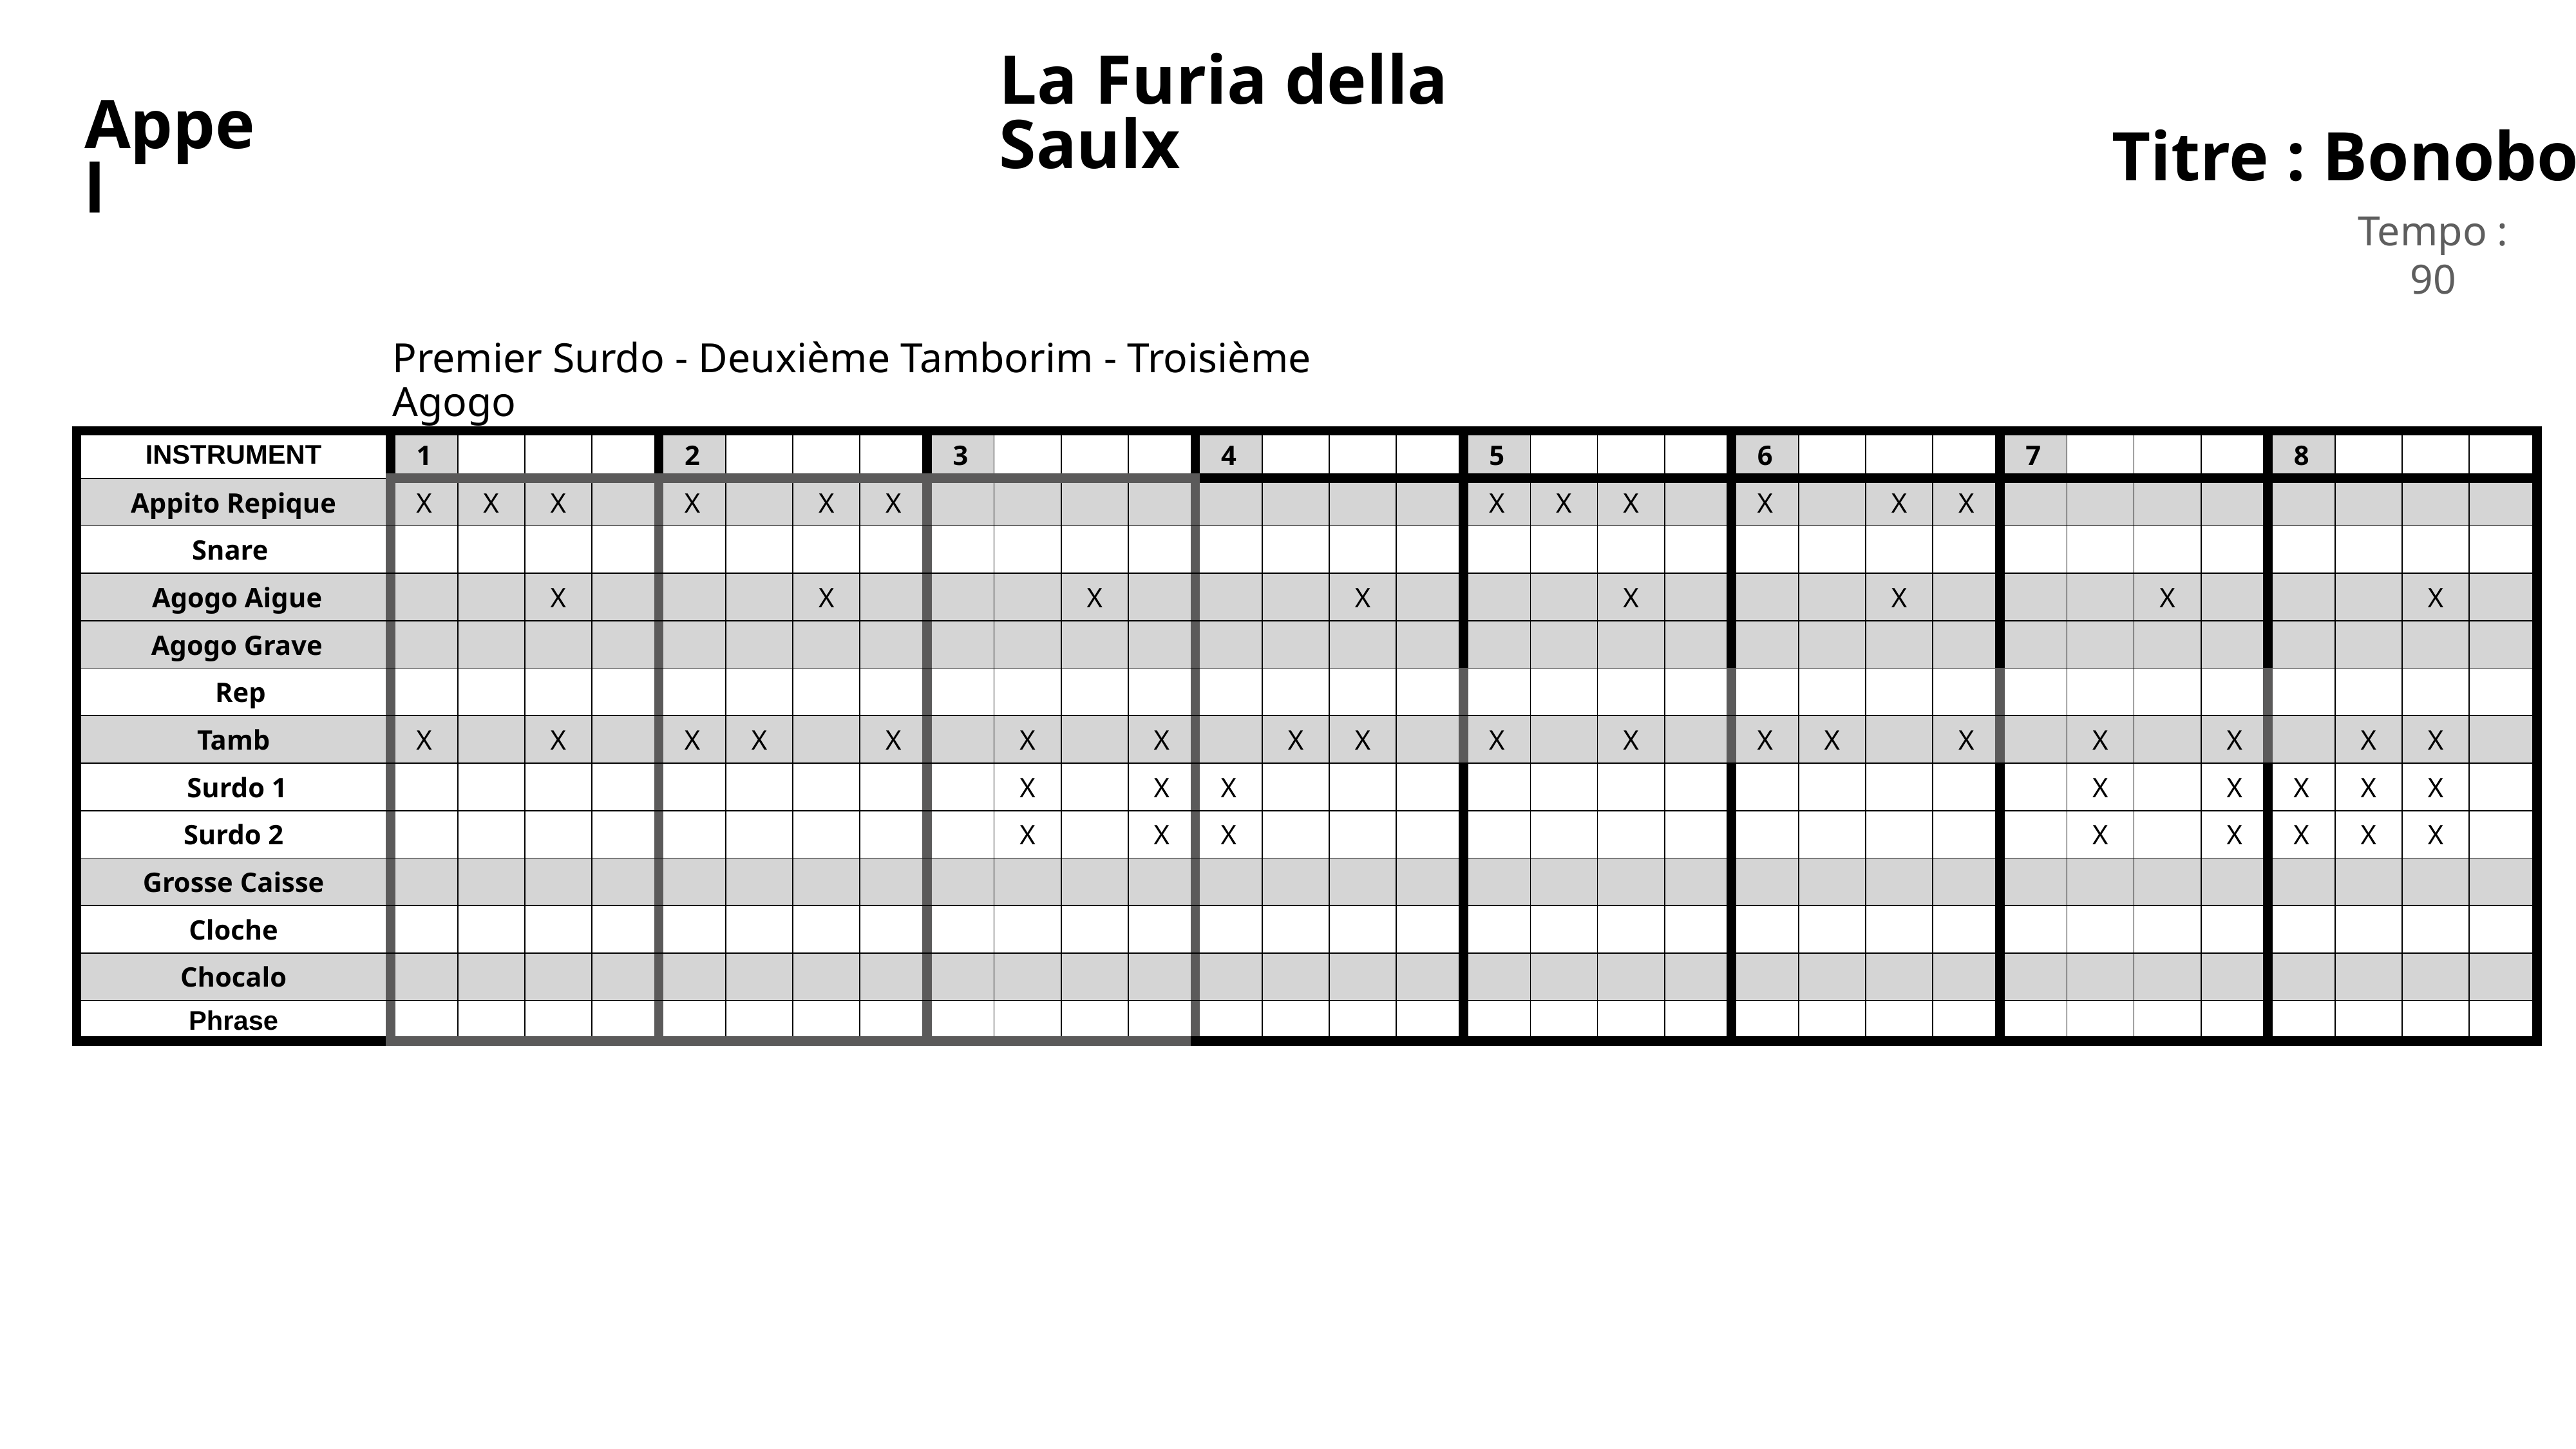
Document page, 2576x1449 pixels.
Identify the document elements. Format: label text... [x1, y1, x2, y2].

table_cell [592, 621, 654, 668]
table_cell X [2403, 716, 2468, 762]
table_cell X [860, 716, 922, 762]
table_cell [1933, 858, 1995, 905]
table_cell [1665, 574, 1727, 620]
table_cell [1129, 574, 1191, 620]
table_cell [1933, 668, 1995, 715]
table_cell [1736, 668, 1798, 715]
table_cell [994, 574, 1061, 620]
table_cell [1531, 764, 1597, 810]
table_cell X [2067, 716, 2134, 762]
table_cell [2067, 526, 2134, 573]
table_cell [1468, 574, 1530, 620]
table_cell [2005, 764, 2067, 810]
table_cell Rep [81, 668, 386, 715]
table_cell [1598, 1001, 1664, 1036]
table_cell [2470, 954, 2532, 1000]
table_cell [592, 1001, 654, 1036]
table_cell [1866, 668, 1932, 715]
table_cell [1263, 621, 1329, 668]
table_cell [1062, 526, 1128, 573]
table_cell [2273, 621, 2334, 668]
table_cell Grosse Caisse [81, 858, 386, 905]
table_cell [860, 906, 922, 952]
table_cell [1397, 574, 1459, 620]
table_cell [2202, 858, 2263, 905]
table_cell [1397, 668, 1459, 715]
table_cell [2273, 1001, 2334, 1036]
table_cell [459, 621, 524, 668]
table_header [1397, 435, 1459, 473]
table_cell [2134, 483, 2201, 526]
table_cell [932, 716, 994, 762]
table_cell [1736, 764, 1798, 810]
table_cell [1665, 621, 1727, 668]
table_cell X [1129, 716, 1191, 762]
table_cell [1263, 668, 1329, 715]
table_cell X [2134, 574, 2201, 620]
table_cell [860, 858, 922, 905]
table_cell Tamb [81, 716, 386, 762]
table_header [2202, 435, 2263, 473]
text_box Appel [79, 91, 269, 231]
table_cell [1468, 906, 1530, 952]
table_cell [1799, 764, 1865, 810]
table_cell [1397, 526, 1459, 573]
table_cell [1129, 668, 1191, 715]
table_cell [2470, 811, 2532, 858]
table_header 2 [663, 435, 725, 473]
table_header [2403, 435, 2468, 473]
table_cell [2336, 906, 2401, 952]
table_cell [1062, 764, 1128, 810]
table_cell [395, 668, 457, 715]
table_cell [793, 954, 859, 1000]
table_cell [1397, 483, 1459, 526]
table_cell X [1866, 574, 1932, 620]
table_cell [1866, 716, 1932, 762]
table_cell X [2067, 811, 2134, 858]
table_cell [860, 764, 922, 810]
table_cell [2202, 621, 2263, 668]
table_cell X [994, 811, 1061, 858]
table_cell [1866, 906, 1932, 952]
table_cell [395, 1001, 457, 1036]
table_cell [592, 906, 654, 952]
table_cell [1799, 621, 1865, 668]
table_cell [1799, 668, 1865, 715]
table_cell [1665, 954, 1727, 1000]
table_cell [2273, 526, 2334, 573]
table_cell [459, 668, 524, 715]
table_cell [1468, 954, 1530, 1000]
table_cell [1330, 906, 1396, 952]
table_cell [1330, 954, 1396, 1000]
table_cell X [2202, 811, 2263, 858]
table_cell [2336, 668, 2401, 715]
table_cell [1598, 811, 1664, 858]
table_cell [2067, 954, 2134, 1000]
table_cell [526, 668, 591, 715]
table_cell [2470, 483, 2532, 526]
table_cell [726, 668, 792, 715]
table_cell [1397, 621, 1459, 668]
table_cell [726, 526, 792, 573]
table_cell [2067, 858, 2134, 905]
table_cell [1531, 716, 1597, 762]
table_cell [1263, 483, 1329, 526]
table_cell [2202, 526, 2263, 573]
table_cell [1598, 668, 1664, 715]
table_cell [726, 954, 792, 1000]
table_header [2134, 435, 2201, 473]
table_cell [459, 764, 524, 810]
table_cell [1736, 1001, 1798, 1036]
table_cell [726, 764, 792, 810]
table_cell X [860, 483, 922, 526]
table_cell [793, 668, 859, 715]
table_cell [1799, 811, 1865, 858]
table_cell [2005, 906, 2067, 952]
table_cell [932, 574, 994, 620]
table_cell [2202, 906, 2263, 952]
table_cell X [663, 716, 725, 762]
table_cell X [1933, 483, 1995, 526]
table_cell [2134, 526, 2201, 573]
table_cell [1531, 858, 1597, 905]
table_cell [2336, 621, 2401, 668]
table_cell X [2403, 764, 2468, 810]
table_cell [1062, 483, 1128, 526]
table_header [526, 435, 591, 473]
table_cell Snare [81, 526, 386, 573]
table_header [1263, 435, 1329, 473]
table_cell [663, 906, 725, 952]
table_cell Agogo Grave [81, 621, 386, 668]
table_cell [793, 858, 859, 905]
table_cell [663, 526, 725, 573]
table_cell [1129, 954, 1191, 1000]
table_cell [1598, 526, 1664, 573]
table_cell X [1736, 483, 1798, 526]
table_cell X [1200, 764, 1262, 810]
table_cell [526, 621, 591, 668]
table_cell [1062, 1001, 1128, 1036]
table_cell [2470, 668, 2532, 715]
table_cell X [2336, 811, 2401, 858]
table_cell [1330, 668, 1396, 715]
table_cell [395, 526, 457, 573]
table_cell [994, 906, 1061, 952]
table_cell [1531, 526, 1597, 573]
table_cell X [526, 716, 591, 762]
table_header [2067, 435, 2134, 473]
table_cell [1062, 858, 1128, 905]
table_header [592, 435, 654, 473]
table_cell [726, 621, 792, 668]
table_cell [1263, 764, 1329, 810]
table_cell [2005, 954, 2067, 1000]
text_box Titre : Bonobo [2106, 123, 2576, 199]
table_cell X [1330, 574, 1396, 620]
table_cell X [1799, 716, 1865, 762]
table_cell [1062, 716, 1128, 762]
table_cell [1665, 526, 1727, 573]
table_cell [932, 526, 994, 573]
table_cell [1200, 483, 1262, 526]
table_cell [1933, 811, 1995, 858]
table_cell [2403, 526, 2468, 573]
table_cell [1397, 716, 1459, 762]
table_cell [1330, 526, 1396, 573]
table_cell [1799, 858, 1865, 905]
table_cell [1531, 811, 1597, 858]
table_cell [1531, 621, 1597, 668]
table_cell [1531, 574, 1597, 620]
table_cell [2005, 716, 2067, 762]
table_cell [459, 858, 524, 905]
table_cell [1799, 906, 1865, 952]
table_header 4 [1200, 435, 1262, 473]
table_cell [793, 906, 859, 952]
table_cell [592, 954, 654, 1000]
table_cell [994, 483, 1061, 526]
table_cell [1263, 858, 1329, 905]
table_cell [1665, 1001, 1727, 1036]
table_cell [1933, 764, 1995, 810]
table_cell [526, 526, 591, 573]
table_cell [2403, 906, 2468, 952]
table_cell [1468, 764, 1530, 810]
table_cell X [726, 716, 792, 762]
table_cell [1933, 954, 1995, 1000]
table_cell [1062, 811, 1128, 858]
table_cell [932, 764, 994, 810]
table_cell [932, 668, 994, 715]
table_cell [2336, 858, 2401, 905]
table_cell X [1468, 716, 1530, 762]
table_cell [860, 621, 922, 668]
table_cell X [2336, 764, 2401, 810]
table_cell [592, 811, 654, 858]
table_cell X [1598, 574, 1664, 620]
table_cell [663, 811, 725, 858]
table_cell X [1129, 811, 1191, 858]
table_cell [2134, 906, 2201, 952]
table_cell [793, 764, 859, 810]
table_cell X [395, 483, 457, 526]
table_cell [2202, 574, 2263, 620]
table_header [1062, 435, 1128, 473]
table_cell X [1129, 764, 1191, 810]
table_cell [2470, 858, 2532, 905]
table_cell [1665, 906, 1727, 952]
table_header 6 [1736, 435, 1798, 473]
table_cell [2273, 716, 2334, 762]
table_cell [860, 1001, 922, 1036]
table_cell [793, 621, 859, 668]
table_cell [932, 621, 994, 668]
table_cell [1665, 668, 1727, 715]
table_cell X [2403, 574, 2468, 620]
table_cell [1129, 858, 1191, 905]
table_cell [2134, 954, 2201, 1000]
table_cell [1866, 954, 1932, 1000]
table_cell [2202, 1001, 2263, 1036]
table_header INSTRUMENT [81, 435, 386, 478]
table_cell [2134, 668, 2201, 715]
table_cell [592, 764, 654, 810]
table_cell [860, 668, 922, 715]
table_cell [1129, 1001, 1191, 1036]
table_cell [1263, 954, 1329, 1000]
table_cell [1468, 621, 1530, 668]
table_cell [1665, 764, 1727, 810]
table_cell [2005, 811, 2067, 858]
table_cell [1799, 1001, 1865, 1036]
table_cell [2067, 1001, 2134, 1036]
table_header [860, 435, 922, 473]
table_cell [1736, 621, 1798, 668]
table_cell [1736, 858, 1798, 905]
table_cell [1468, 811, 1530, 858]
table_cell [793, 716, 859, 762]
table_cell [2134, 811, 2201, 858]
table_cell [2067, 621, 2134, 668]
table_cell [459, 574, 524, 620]
table_cell [2273, 668, 2334, 715]
table_cell [1799, 526, 1865, 573]
table_cell [2403, 621, 2468, 668]
table_cell [932, 954, 994, 1000]
table_cell [2470, 574, 2532, 620]
text_box Premier Surdo - Deuxième Tamborim - Troisième Agogo [387, 332, 1403, 431]
table_cell [395, 764, 457, 810]
table_header 8 [2273, 435, 2334, 473]
table_cell [1200, 621, 1262, 668]
table_cell Agogo Aigue [81, 574, 386, 620]
table_cell X [1062, 574, 1128, 620]
table_cell [1129, 526, 1191, 573]
table_cell [1736, 906, 1798, 952]
table_cell [2005, 1001, 2067, 1036]
table_cell [2470, 764, 2532, 810]
table_cell [1263, 906, 1329, 952]
table_cell [1129, 621, 1191, 668]
table_cell Surdo 1 [81, 764, 386, 810]
table_cell [726, 858, 792, 905]
table_cell [1397, 954, 1459, 1000]
table_cell [726, 574, 792, 620]
table_cell [2470, 906, 2532, 952]
table_header 3 [932, 435, 994, 473]
table_cell [663, 621, 725, 668]
table_cell [2067, 574, 2134, 620]
table_cell [592, 483, 654, 526]
table_cell [932, 906, 994, 952]
table_cell [2202, 483, 2263, 526]
table_cell [932, 858, 994, 905]
table_cell X [2273, 764, 2334, 810]
table_header [1933, 435, 1995, 473]
table_cell [395, 621, 457, 668]
table_header [1866, 435, 1932, 473]
table_cell [1062, 954, 1128, 1000]
table_cell X [1263, 716, 1329, 762]
table_cell [1598, 764, 1664, 810]
table_cell [1866, 858, 1932, 905]
table_cell [1397, 811, 1459, 858]
table_cell Surdo 2 [81, 811, 386, 858]
table_cell [2067, 906, 2134, 952]
table_header [459, 435, 524, 473]
table_cell [726, 906, 792, 952]
table_cell [1397, 1001, 1459, 1036]
table_cell [1468, 858, 1530, 905]
table_cell [1129, 906, 1191, 952]
table_cell [1933, 621, 1995, 668]
table_cell [2202, 668, 2263, 715]
table_cell [1468, 668, 1530, 715]
table_cell [2273, 906, 2334, 952]
table_header [1799, 435, 1865, 473]
table_cell X [2202, 764, 2263, 810]
table_cell [860, 811, 922, 858]
table_cell [1263, 526, 1329, 573]
table_cell [663, 574, 725, 620]
table_cell [2273, 858, 2334, 905]
table_cell [459, 526, 524, 573]
table_cell [663, 1001, 725, 1036]
table_cell [459, 954, 524, 1000]
table_cell [459, 811, 524, 858]
table_cell [663, 954, 725, 1000]
table_cell [1736, 954, 1798, 1000]
table_cell [1129, 483, 1191, 526]
table_cell X [2202, 716, 2263, 762]
table_cell [1598, 906, 1664, 952]
table_cell [2134, 716, 2201, 762]
table_cell [1799, 954, 1865, 1000]
table_cell [2470, 716, 2532, 762]
table_cell [1665, 483, 1727, 526]
table_cell [2134, 1001, 2201, 1036]
text_box Tempo : 90 [2327, 200, 2539, 308]
table_cell [1598, 858, 1664, 905]
table_cell [1799, 574, 1865, 620]
table_cell [592, 668, 654, 715]
table_cell [1200, 906, 1262, 952]
table_cell [2403, 858, 2468, 905]
table_cell [1598, 621, 1664, 668]
table_cell [663, 858, 725, 905]
table_cell [1330, 483, 1396, 526]
table_header 7 [2005, 435, 2067, 473]
table_cell [526, 811, 591, 858]
table_cell [1933, 574, 1995, 620]
table_cell [395, 954, 457, 1000]
table_cell [1665, 858, 1727, 905]
table_cell [1866, 764, 1932, 810]
table_cell [1933, 1001, 1995, 1036]
table_cell [1665, 716, 1727, 762]
table_cell X [2273, 811, 2334, 858]
table_cell [1062, 906, 1128, 952]
table_header 1 [395, 435, 457, 473]
table_cell X [395, 716, 457, 762]
table_header [994, 435, 1061, 473]
table_cell [2134, 764, 2201, 810]
table_cell [526, 858, 591, 905]
text_box La Furia della Saulx [994, 47, 1620, 187]
table_cell [2470, 1001, 2532, 1036]
table_cell [1200, 954, 1262, 1000]
table_cell X [663, 483, 725, 526]
table_cell [2005, 483, 2067, 526]
table_cell [1866, 526, 1932, 573]
table_cell [1531, 1001, 1597, 1036]
table_cell X [793, 574, 859, 620]
table_cell [726, 483, 792, 526]
table_cell X [1200, 811, 1262, 858]
table_cell X [1933, 716, 1995, 762]
table_header [1330, 435, 1396, 473]
table_cell [1397, 906, 1459, 952]
table_cell [1736, 811, 1798, 858]
table_header [2470, 435, 2532, 473]
table_cell [2336, 483, 2401, 526]
table_cell Phrase [81, 1001, 386, 1036]
table_cell [459, 716, 524, 762]
table_cell X [1330, 716, 1396, 762]
table_cell X [1468, 483, 1530, 526]
table_cell [1200, 526, 1262, 573]
table_cell [932, 1001, 994, 1036]
table_cell [1200, 1001, 1262, 1036]
table_cell [1397, 858, 1459, 905]
table_cell [526, 1001, 591, 1036]
table_cell [2005, 574, 2067, 620]
table_cell [994, 526, 1061, 573]
table_header [2336, 435, 2401, 473]
table_cell [726, 811, 792, 858]
table_cell [1531, 906, 1597, 952]
table_cell X [793, 483, 859, 526]
table_cell [2403, 483, 2468, 526]
table_cell X [994, 764, 1061, 810]
table_cell [1200, 574, 1262, 620]
table_cell [1330, 621, 1396, 668]
table_cell [395, 906, 457, 952]
table_cell [2470, 526, 2532, 573]
table_cell [2336, 574, 2401, 620]
table_cell [2273, 483, 2334, 526]
table_cell [2336, 1001, 2401, 1036]
table_cell [793, 526, 859, 573]
table_cell [1531, 668, 1597, 715]
table_cell [726, 1001, 792, 1036]
table_cell Cloche [81, 906, 386, 952]
table_header [1665, 435, 1727, 473]
table_cell [395, 574, 457, 620]
table_cell [1062, 621, 1128, 668]
table_cell [1330, 858, 1396, 905]
table_cell [1330, 764, 1396, 810]
table_cell [1531, 954, 1597, 1000]
table_cell X [526, 574, 591, 620]
table_cell [2403, 1001, 2468, 1036]
table_cell [1200, 858, 1262, 905]
table_cell [1468, 526, 1530, 573]
table_cell [395, 858, 457, 905]
table_cell [1330, 811, 1396, 858]
table_cell [526, 764, 591, 810]
table_cell Chocalo [81, 954, 386, 1000]
table_header [1129, 435, 1191, 473]
table_cell [793, 1001, 859, 1036]
table_cell X [459, 483, 524, 526]
table_cell X [2403, 811, 2468, 858]
table_cell [1866, 811, 1932, 858]
table_cell [994, 668, 1061, 715]
table_cell [2134, 858, 2201, 905]
table_header [726, 435, 792, 473]
table_cell [663, 764, 725, 810]
table_cell X [2067, 764, 2134, 810]
table_cell [1263, 1001, 1329, 1036]
table_cell [994, 858, 1061, 905]
table_cell [994, 621, 1061, 668]
table_cell [1736, 526, 1798, 573]
table_cell [2403, 668, 2468, 715]
table_cell [1933, 906, 1995, 952]
table_cell X [1598, 483, 1664, 526]
table_cell [2273, 574, 2334, 620]
table_cell [1397, 764, 1459, 810]
table_cell [1933, 526, 1995, 573]
table_cell [2403, 954, 2468, 1000]
table_cell [2134, 621, 2201, 668]
table_cell [2005, 858, 2067, 905]
table_cell [1330, 1001, 1396, 1036]
table_cell [793, 811, 859, 858]
table_cell [592, 716, 654, 762]
table_cell [2273, 954, 2334, 1000]
table_cell [2005, 526, 2067, 573]
table_cell [2005, 668, 2067, 715]
table_cell [526, 954, 591, 1000]
table_cell [1799, 483, 1865, 526]
table_cell [2470, 621, 2532, 668]
table_cell [2336, 954, 2401, 1000]
table_cell [860, 954, 922, 1000]
table_cell [459, 906, 524, 952]
table_cell X [1598, 716, 1664, 762]
table_cell [1665, 811, 1727, 858]
table_cell [2067, 668, 2134, 715]
table_cell [592, 526, 654, 573]
table_header [1598, 435, 1664, 473]
table_cell [860, 574, 922, 620]
table_cell [526, 906, 591, 952]
table_cell [2067, 483, 2134, 526]
table_cell [932, 811, 994, 858]
table_cell [592, 574, 654, 620]
table_cell [994, 1001, 1061, 1036]
table_cell [663, 668, 725, 715]
table_cell [459, 1001, 524, 1036]
table_cell [1866, 1001, 1932, 1036]
table_header [1531, 435, 1597, 473]
table_header 5 [1468, 435, 1530, 473]
table_cell [395, 811, 457, 858]
table_cell [1468, 1001, 1530, 1036]
table_cell [1263, 811, 1329, 858]
table_cell X [526, 483, 591, 526]
table_cell [1736, 574, 1798, 620]
table_header [793, 435, 859, 473]
table_cell [2202, 954, 2263, 1000]
table_cell [860, 526, 922, 573]
table_cell [592, 858, 654, 905]
table_cell [1200, 716, 1262, 762]
table_cell [1263, 574, 1329, 620]
table_cell [1200, 668, 1262, 715]
table_cell [1598, 954, 1664, 1000]
table_cell X [994, 716, 1061, 762]
table_cell Appito Repique [81, 479, 386, 526]
table_cell [1866, 621, 1932, 668]
table_cell [2336, 526, 2401, 573]
table_cell [994, 954, 1061, 1000]
table_cell X [1866, 483, 1932, 526]
table_cell [2005, 621, 2067, 668]
table_cell [932, 483, 994, 526]
table_cell X [2336, 716, 2401, 762]
table_cell X [1531, 483, 1597, 526]
table_cell [1062, 668, 1128, 715]
table_cell X [1736, 716, 1798, 762]
